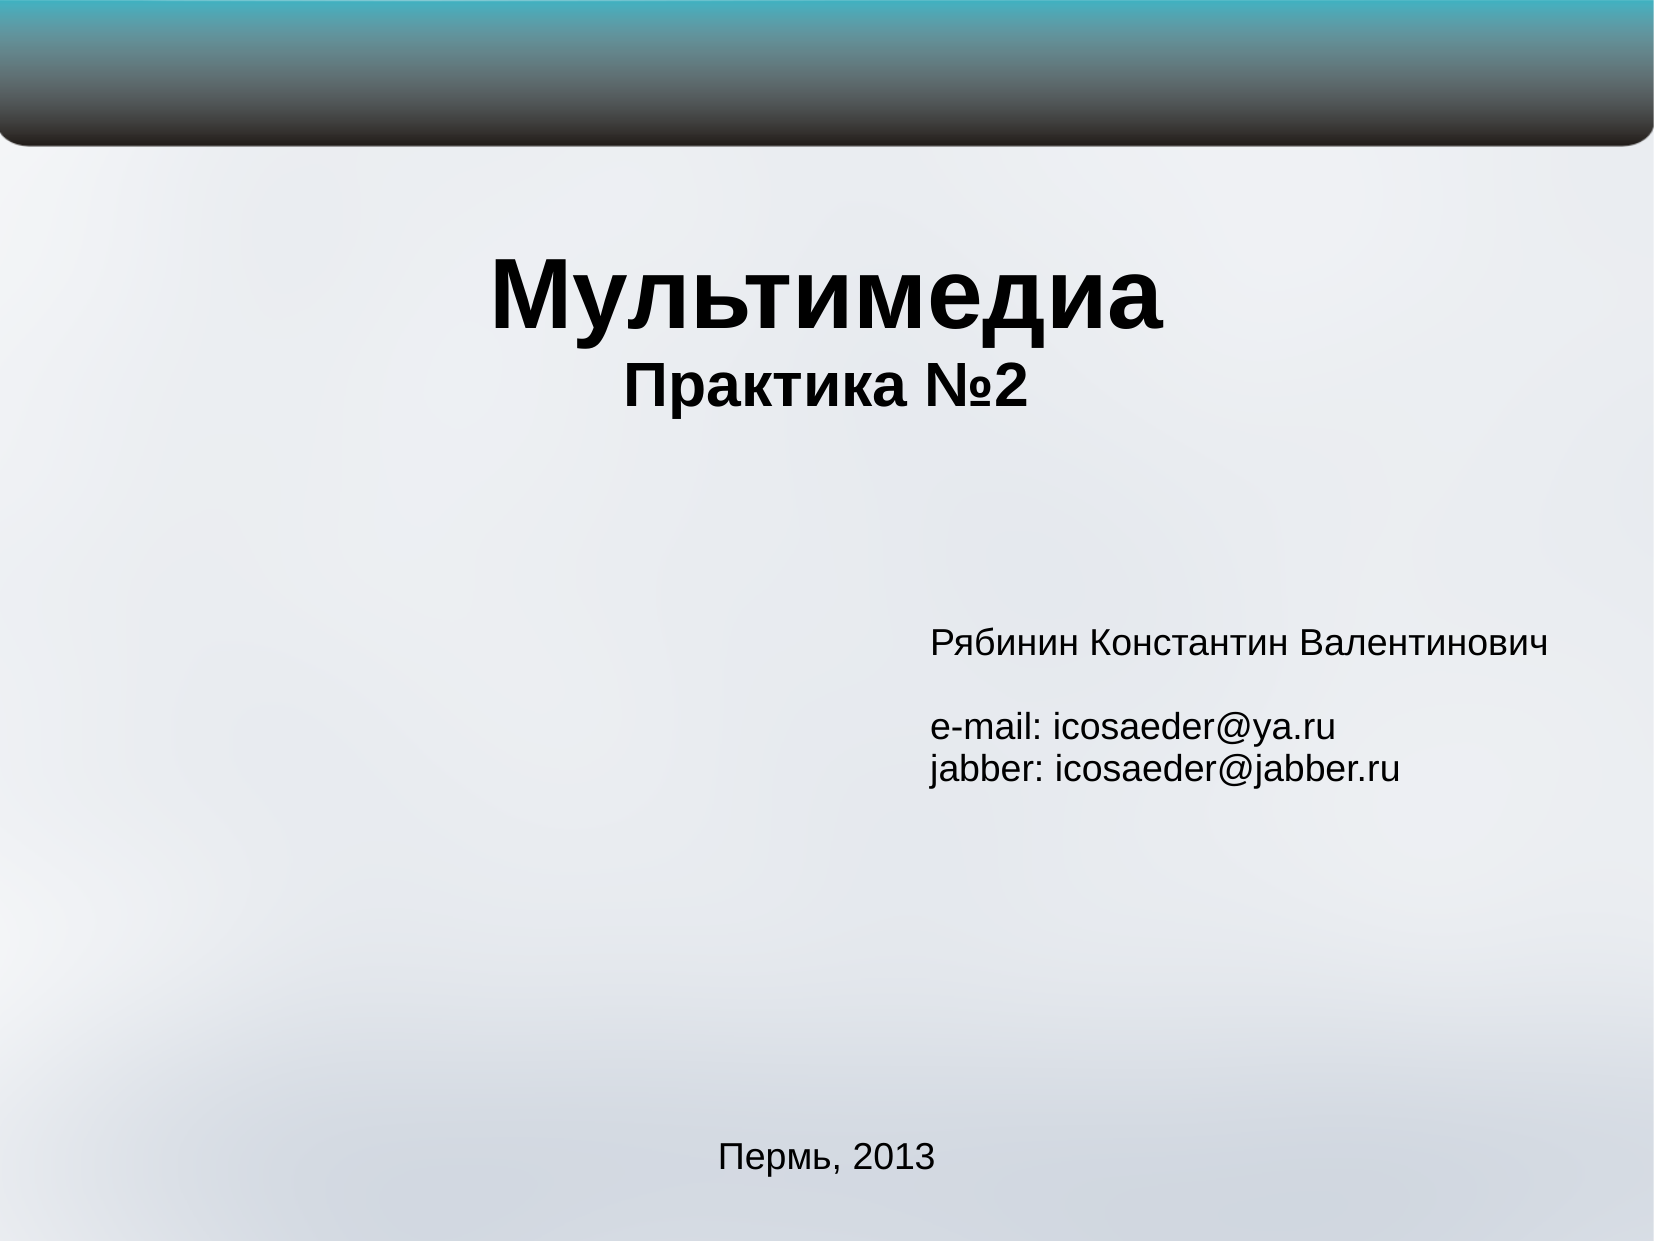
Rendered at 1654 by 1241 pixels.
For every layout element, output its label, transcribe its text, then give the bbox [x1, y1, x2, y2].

text_box Рябинин Константин Валентинович e-mail: icosaeder@ya.ru jabber: icosaeder@jabber.ru [915, 614, 1595, 797]
picture [0, 0, 1654, 1241]
text_box Пермь, 2013 [590, 1127, 1063, 1185]
text_box Мультимедиа Практика №2 [147, 230, 1506, 427]
